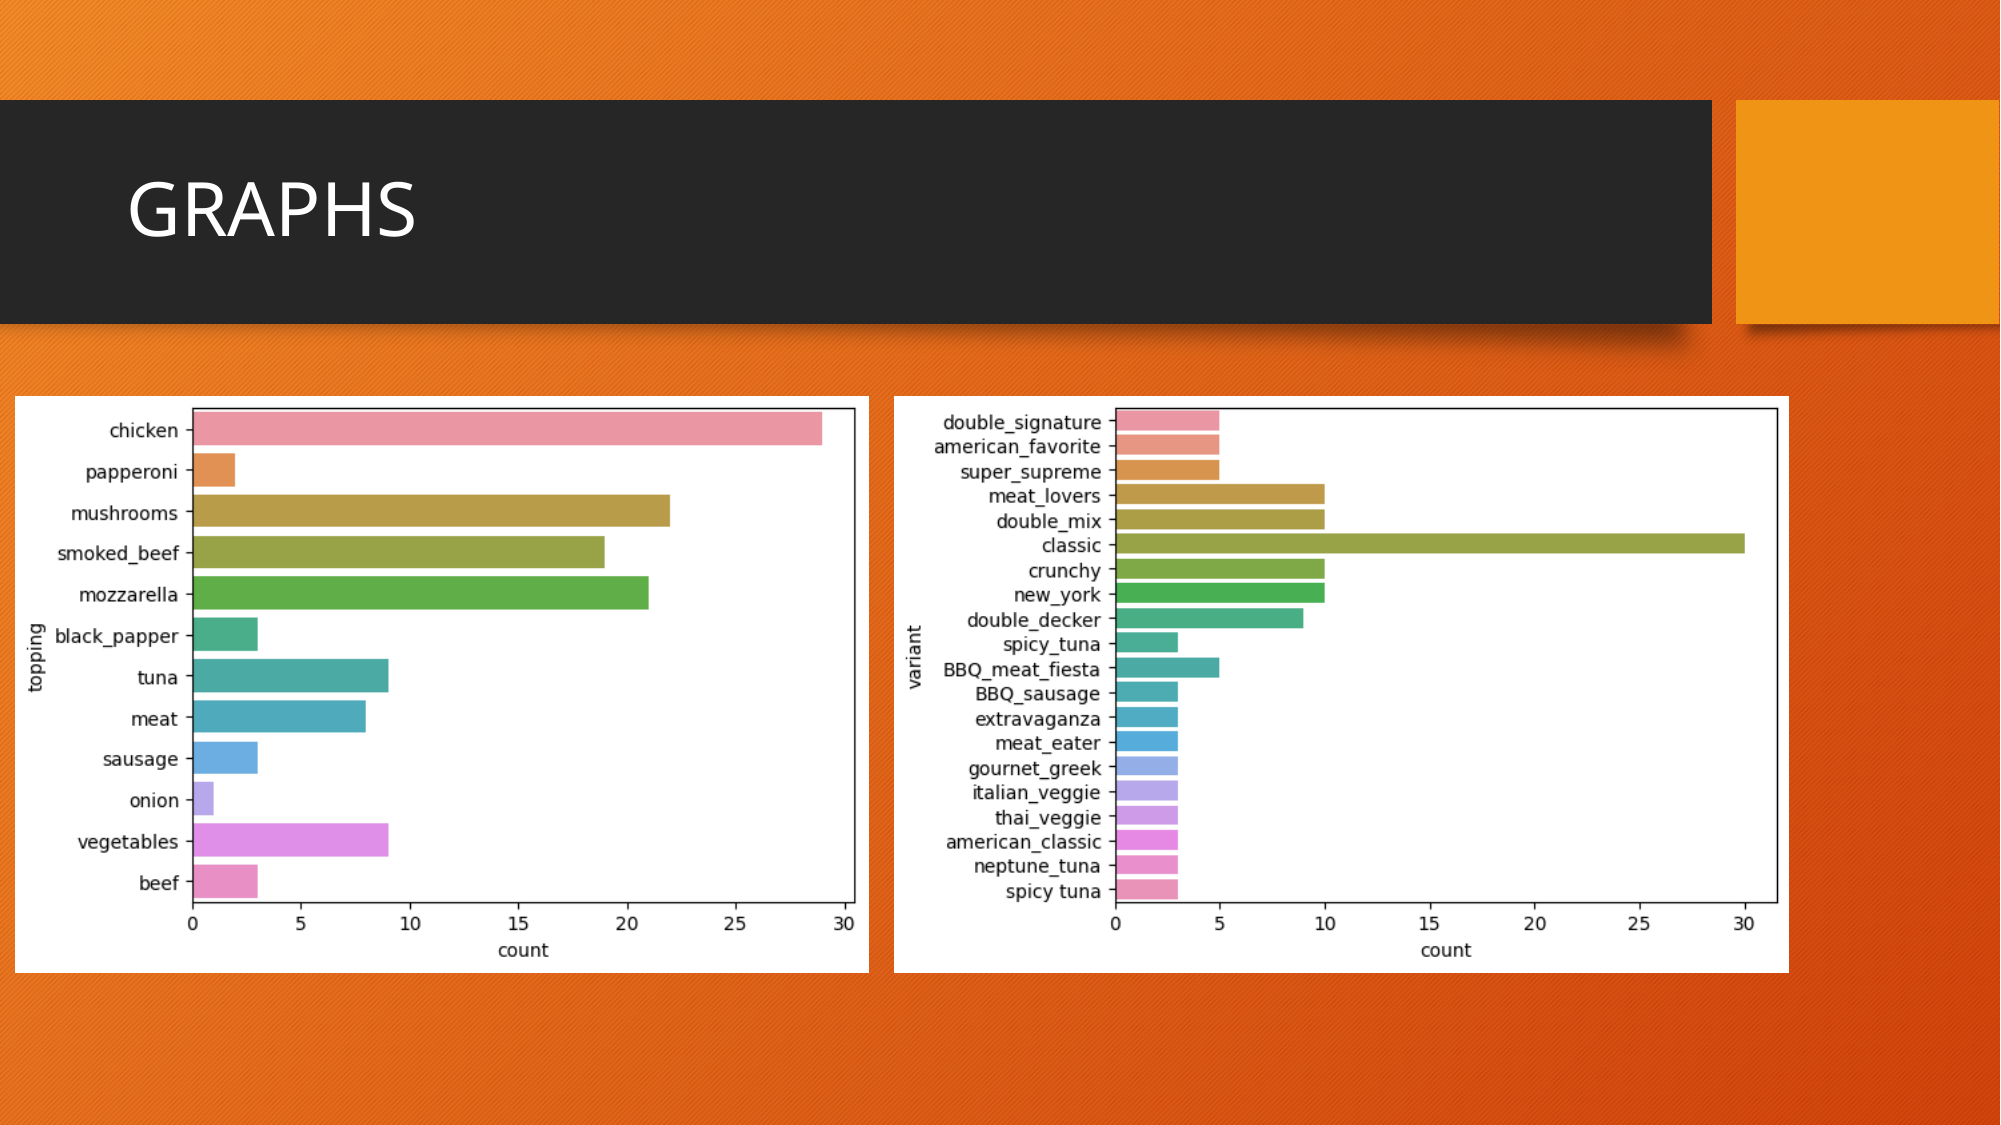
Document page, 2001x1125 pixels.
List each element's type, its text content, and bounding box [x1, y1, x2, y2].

title GRAPHS [111, 123, 1689, 301]
picture [15, 396, 869, 973]
picture [894, 396, 1789, 973]
